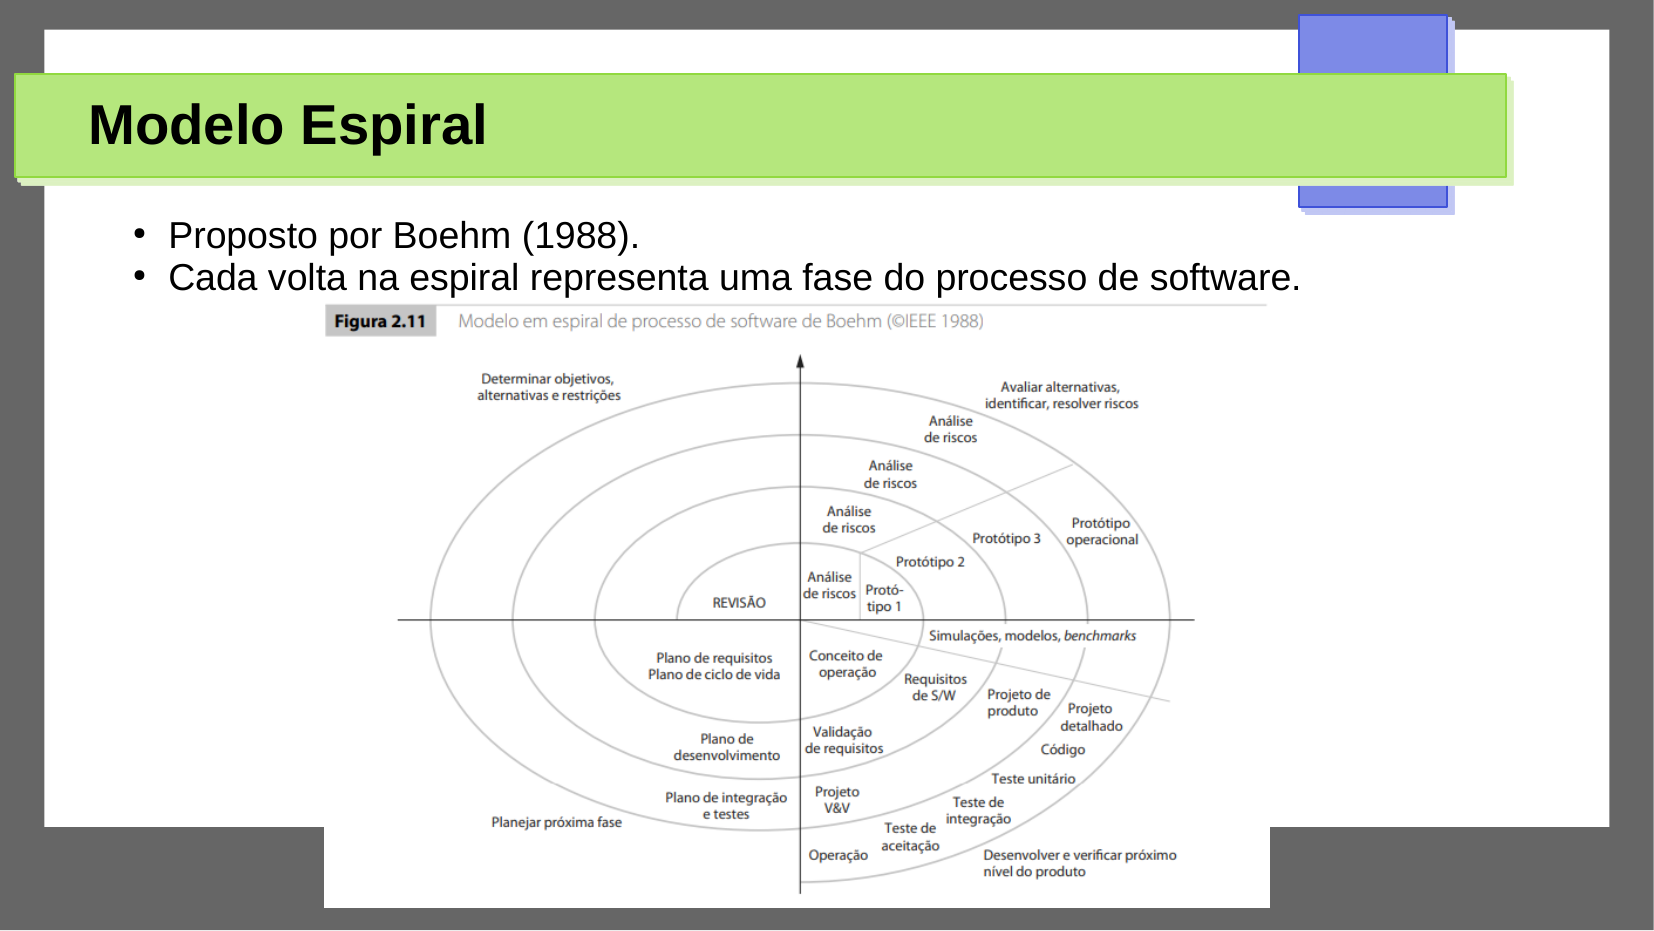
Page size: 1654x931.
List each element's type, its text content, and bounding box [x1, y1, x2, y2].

text_box Proposto por Boehm (1988). Cada volta na espiral representa uma fase do processo de software. [118, 206, 1477, 306]
picture [324, 298, 1270, 908]
title Modelo Espiral [88, 73, 1506, 178]
